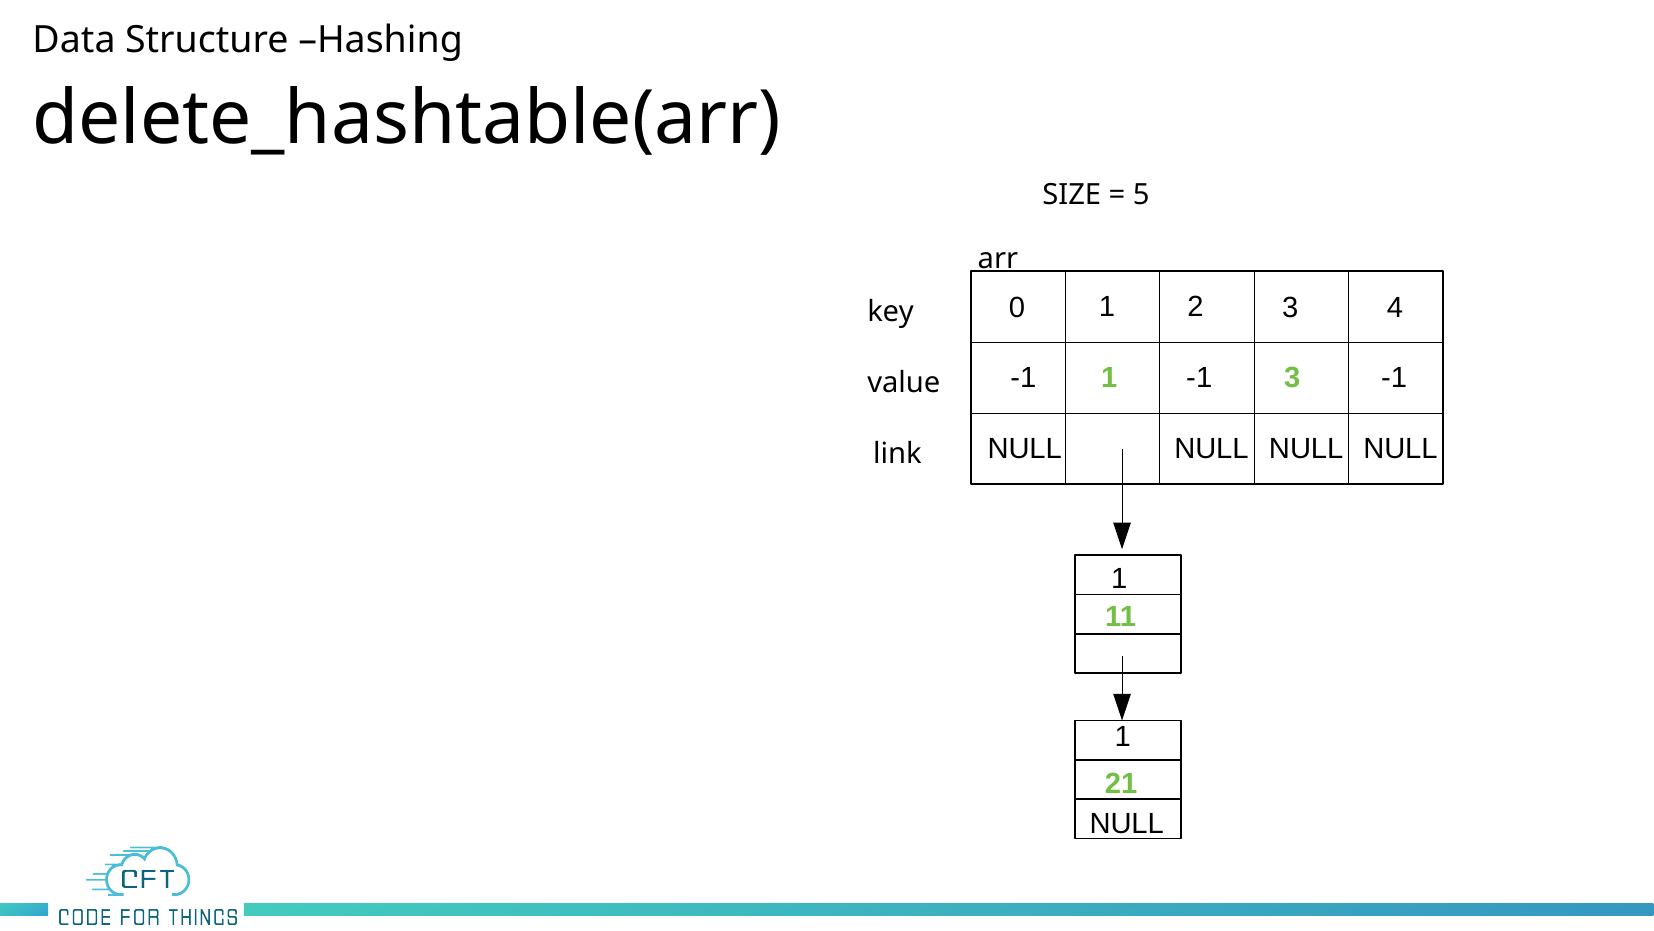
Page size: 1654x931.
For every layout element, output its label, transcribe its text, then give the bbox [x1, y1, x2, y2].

text_box 3 [1267, 283, 1314, 331]
text_box 1 [1084, 282, 1131, 331]
text_box -1 [1366, 353, 1422, 402]
text_box 1 [1096, 554, 1143, 592]
text_box [1143, 555, 1182, 592]
text_box [1018, 343, 1065, 413]
text_box [1018, 414, 1065, 424]
text_box SIZE = 5 [1027, 166, 1205, 216]
text_box [1349, 343, 1444, 413]
text_box [1160, 271, 1254, 342]
text_box 1 [1099, 712, 1146, 759]
text_box [1349, 414, 1444, 424]
text_box [1160, 343, 1254, 413]
text_box 11 [1090, 592, 1199, 640]
text_box NULL [1074, 799, 1179, 847]
text_box [1066, 414, 1159, 484]
text_box [1255, 343, 1348, 413]
text_box 21 [1090, 759, 1170, 808]
text_box key [852, 283, 1018, 353]
text_box 1 [1086, 353, 1142, 402]
text_box -1 [995, 353, 1052, 402]
picture [59, 846, 237, 925]
text_box [1255, 473, 1348, 484]
text_box arr [963, 230, 1141, 280]
text_box [970, 473, 1065, 484]
text_box 3 [1269, 353, 1325, 402]
text_box NULL [1254, 424, 1348, 473]
text_box [1349, 473, 1444, 484]
text_box [1255, 414, 1348, 424]
text_box NULL [1348, 424, 1453, 473]
text_box [1066, 343, 1159, 413]
text_box [1074, 555, 1182, 674]
text_box 0 [994, 283, 1041, 332]
text_box value [852, 353, 1018, 437]
text_box 2 [1172, 282, 1219, 331]
text_box link [858, 424, 973, 474]
text_box [970, 280, 1065, 342]
text_box [1349, 271, 1444, 342]
text_box [1066, 271, 1159, 342]
text_box [1160, 473, 1254, 484]
text_box 4 [1372, 283, 1419, 331]
text_box -1 [1171, 353, 1228, 402]
title Data Structure –Hashing delete_hashtable(arr) [32, 12, 1630, 166]
text_box NULL [1159, 424, 1254, 473]
text_box NULL [972, 424, 1077, 473]
text_box [1160, 414, 1254, 424]
text_box [1146, 720, 1182, 839]
text_box [1074, 720, 1099, 799]
text_box [1255, 271, 1348, 342]
